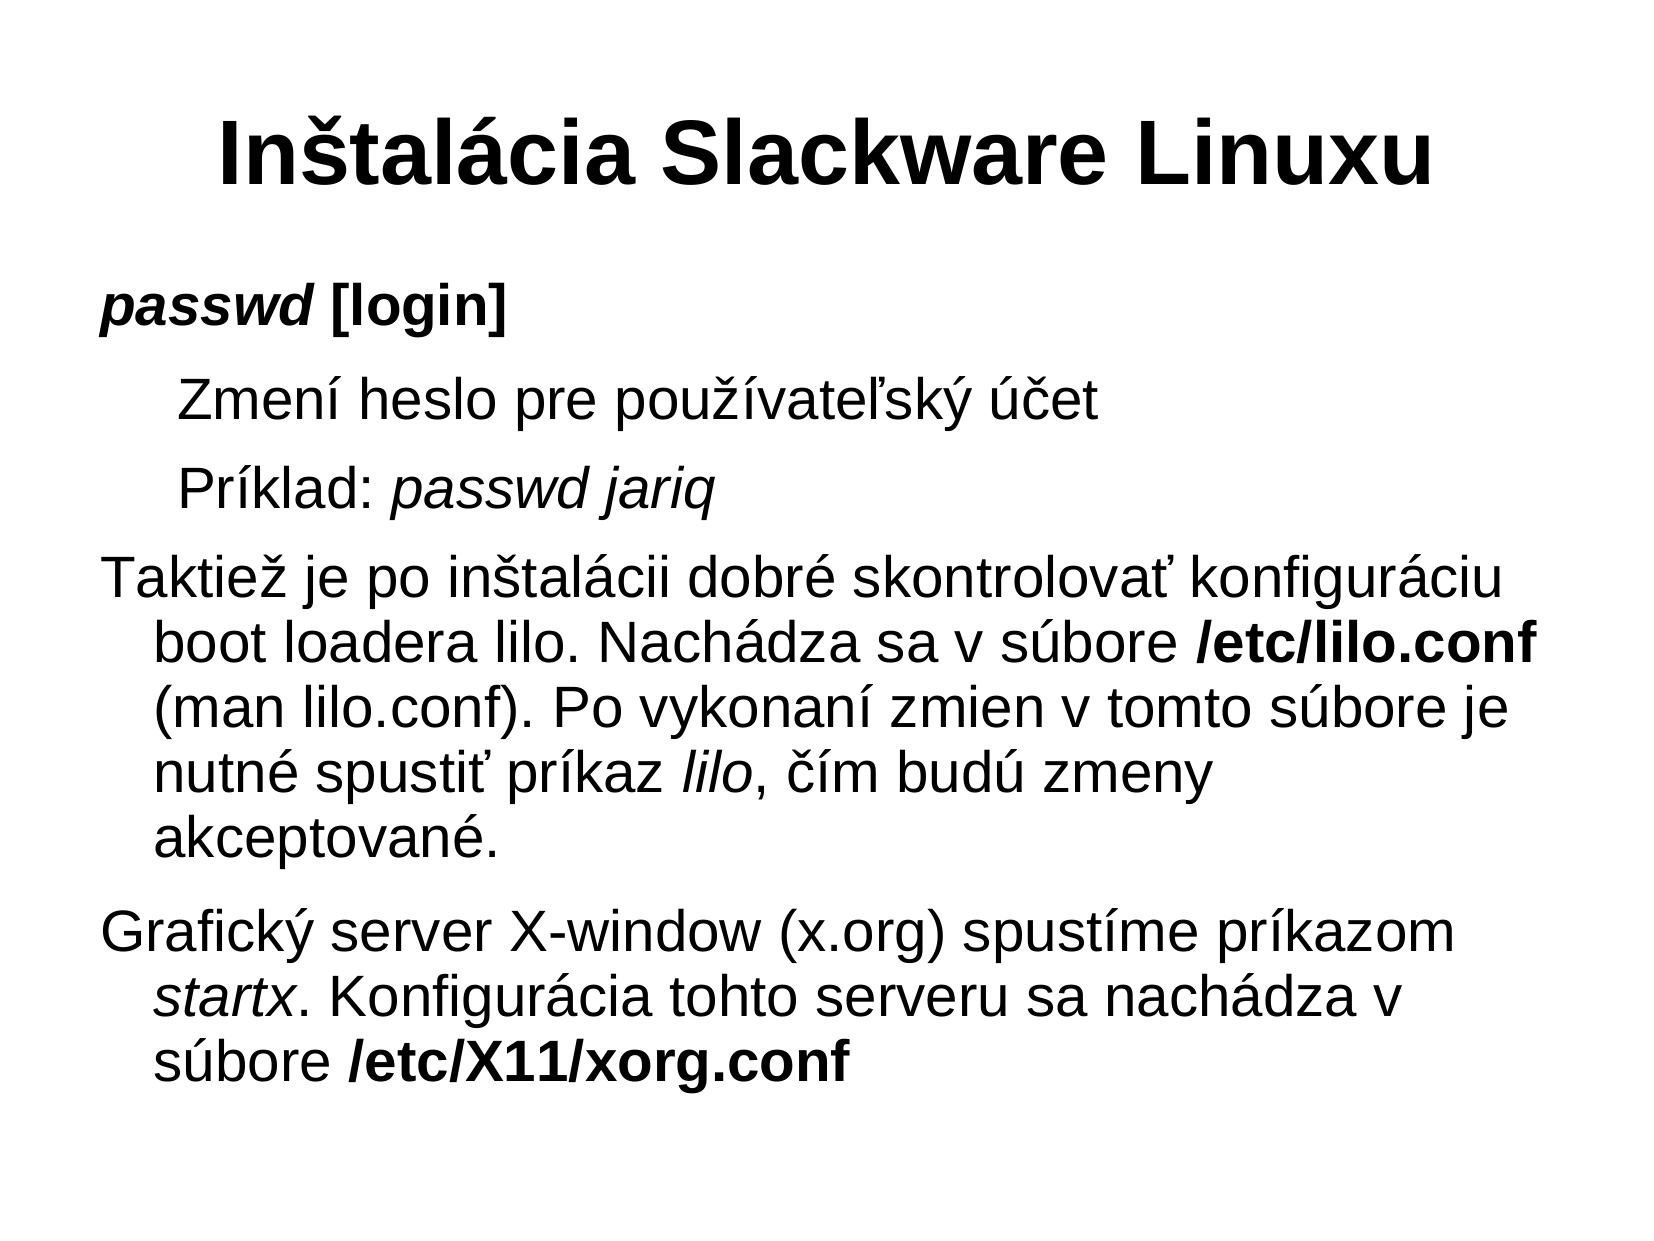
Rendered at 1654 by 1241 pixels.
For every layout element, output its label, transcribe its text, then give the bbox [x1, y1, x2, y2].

title Inštalácia Slackware Linuxu [82, 49, 1571, 257]
list passwd [login] Zmení heslo pre používateľský účet Príklad: passwd jariq Taktiež je po inštalácii dobré skontrolovať konfiguráciu boot loadera lilo. Nachádza sa v súbore /etc/lilo.conf (man lilo.conf). Po vykonaní zmien v tomto súbore je nutné spustiť príkaz lilo, čím budú zmeny akceptované. Grafický server X-window (x.org) spustíme príkazom startx. Konfigurácia tohto serveru sa nachádza v súbore /etc/X11/xorg.conf [82, 272, 1571, 1097]
